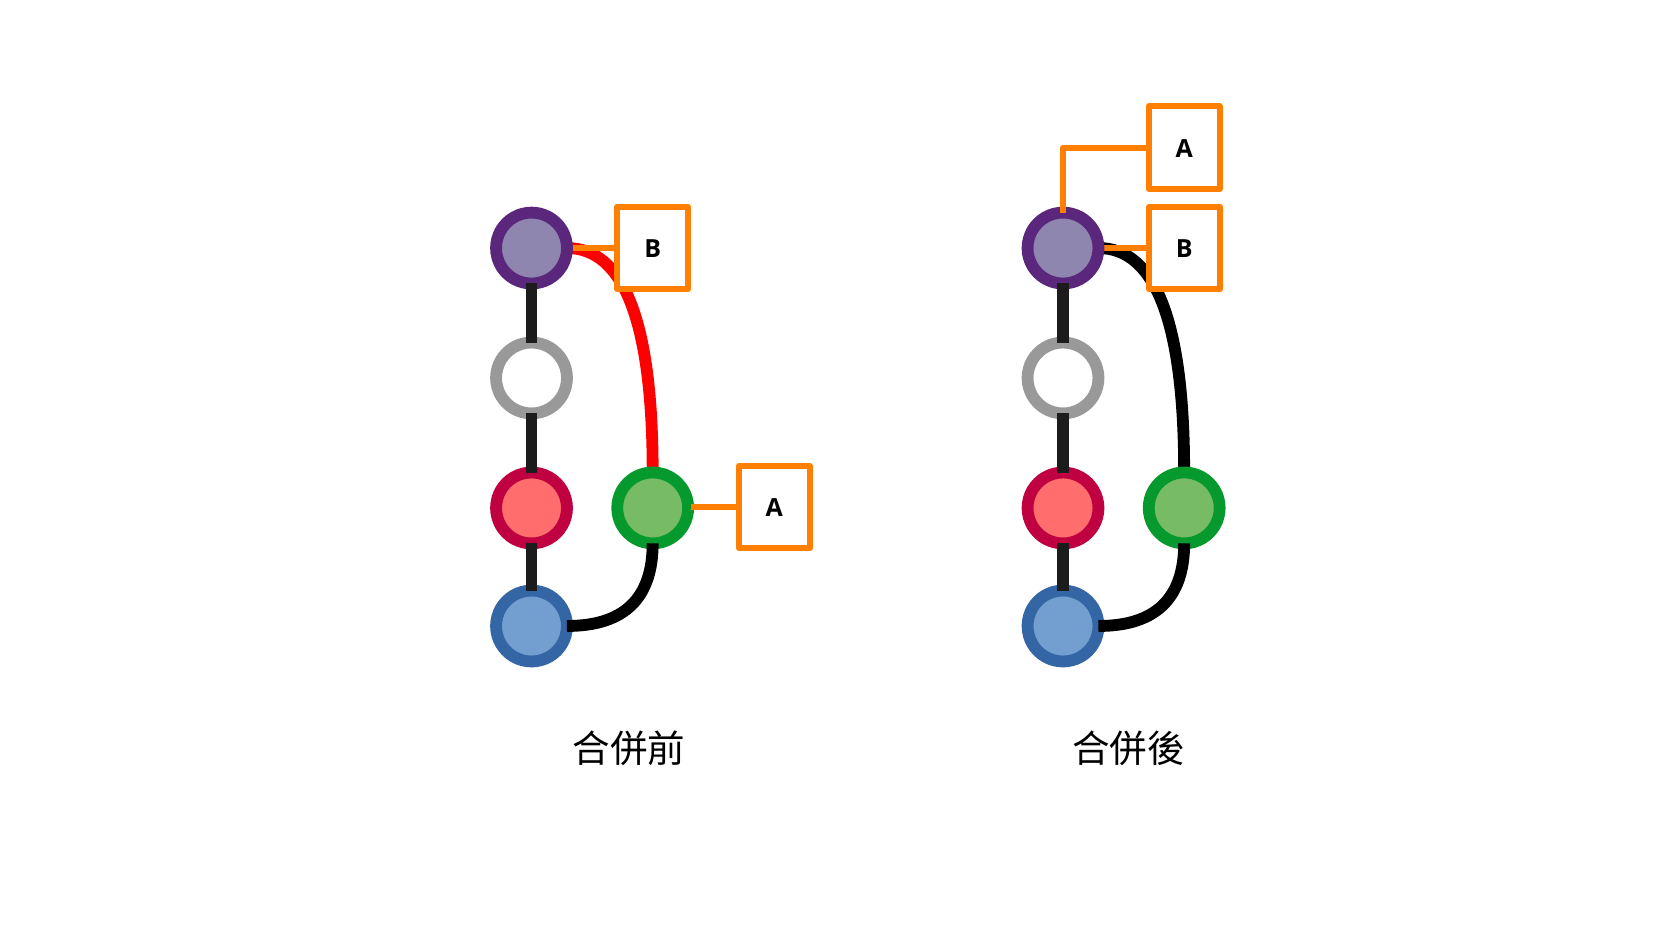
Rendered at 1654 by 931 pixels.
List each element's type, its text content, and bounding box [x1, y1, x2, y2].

text_box A [1148, 106, 1220, 189]
text_box [1027, 343, 1099, 413]
text_box 合併後 [1010, 683, 1247, 810]
text_box [1027, 591, 1098, 662]
text_box [617, 472, 689, 543]
text_box [496, 472, 567, 543]
text_box [496, 591, 567, 662]
text_box B [617, 206, 689, 290]
text_box A [738, 465, 810, 549]
text_box [1148, 472, 1220, 543]
text_box B [1148, 206, 1220, 290]
text_box [496, 342, 567, 413]
text_box [1027, 473, 1099, 543]
text_box 合併前 [510, 683, 748, 810]
text_box [496, 212, 567, 284]
text_box [1027, 212, 1099, 283]
